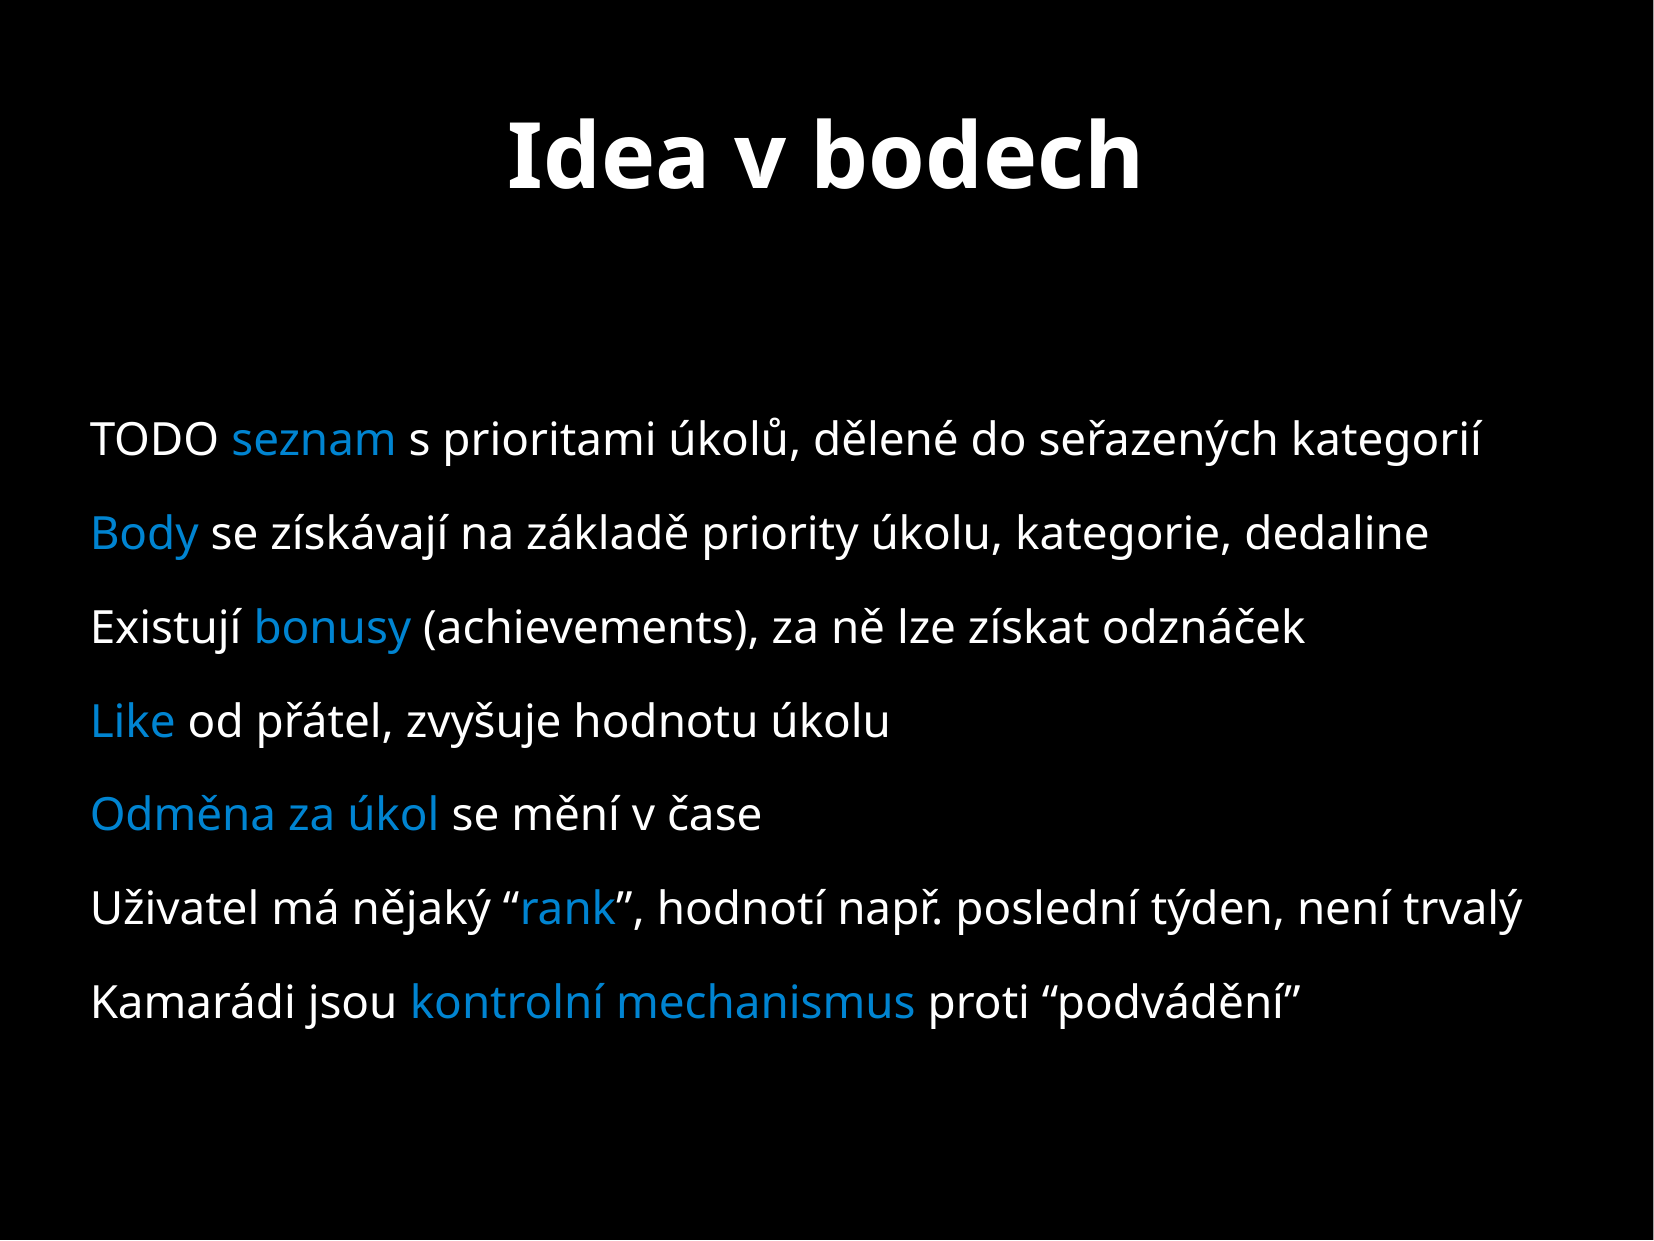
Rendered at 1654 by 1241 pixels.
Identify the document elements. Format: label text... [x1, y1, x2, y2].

text_box TODO seznam s prioritami úkolů, dělené do seřazených kategorií Body se získávají na základě priority úkolu, kategorie, dedaline Existují bonusy (achievements), za ně lze získat odznáček Like od přátel, zvyšuje hodnotu úkolu Odměna za úkol se mění v čase Uživatel má nějaký “rank”, hodnotí např. poslední týden, není trvalý Kamarádi jsou kontrolní mechanismus proti “podvádění” [75, 368, 1576, 926]
title Idea v bodech [82, 49, 1571, 257]
